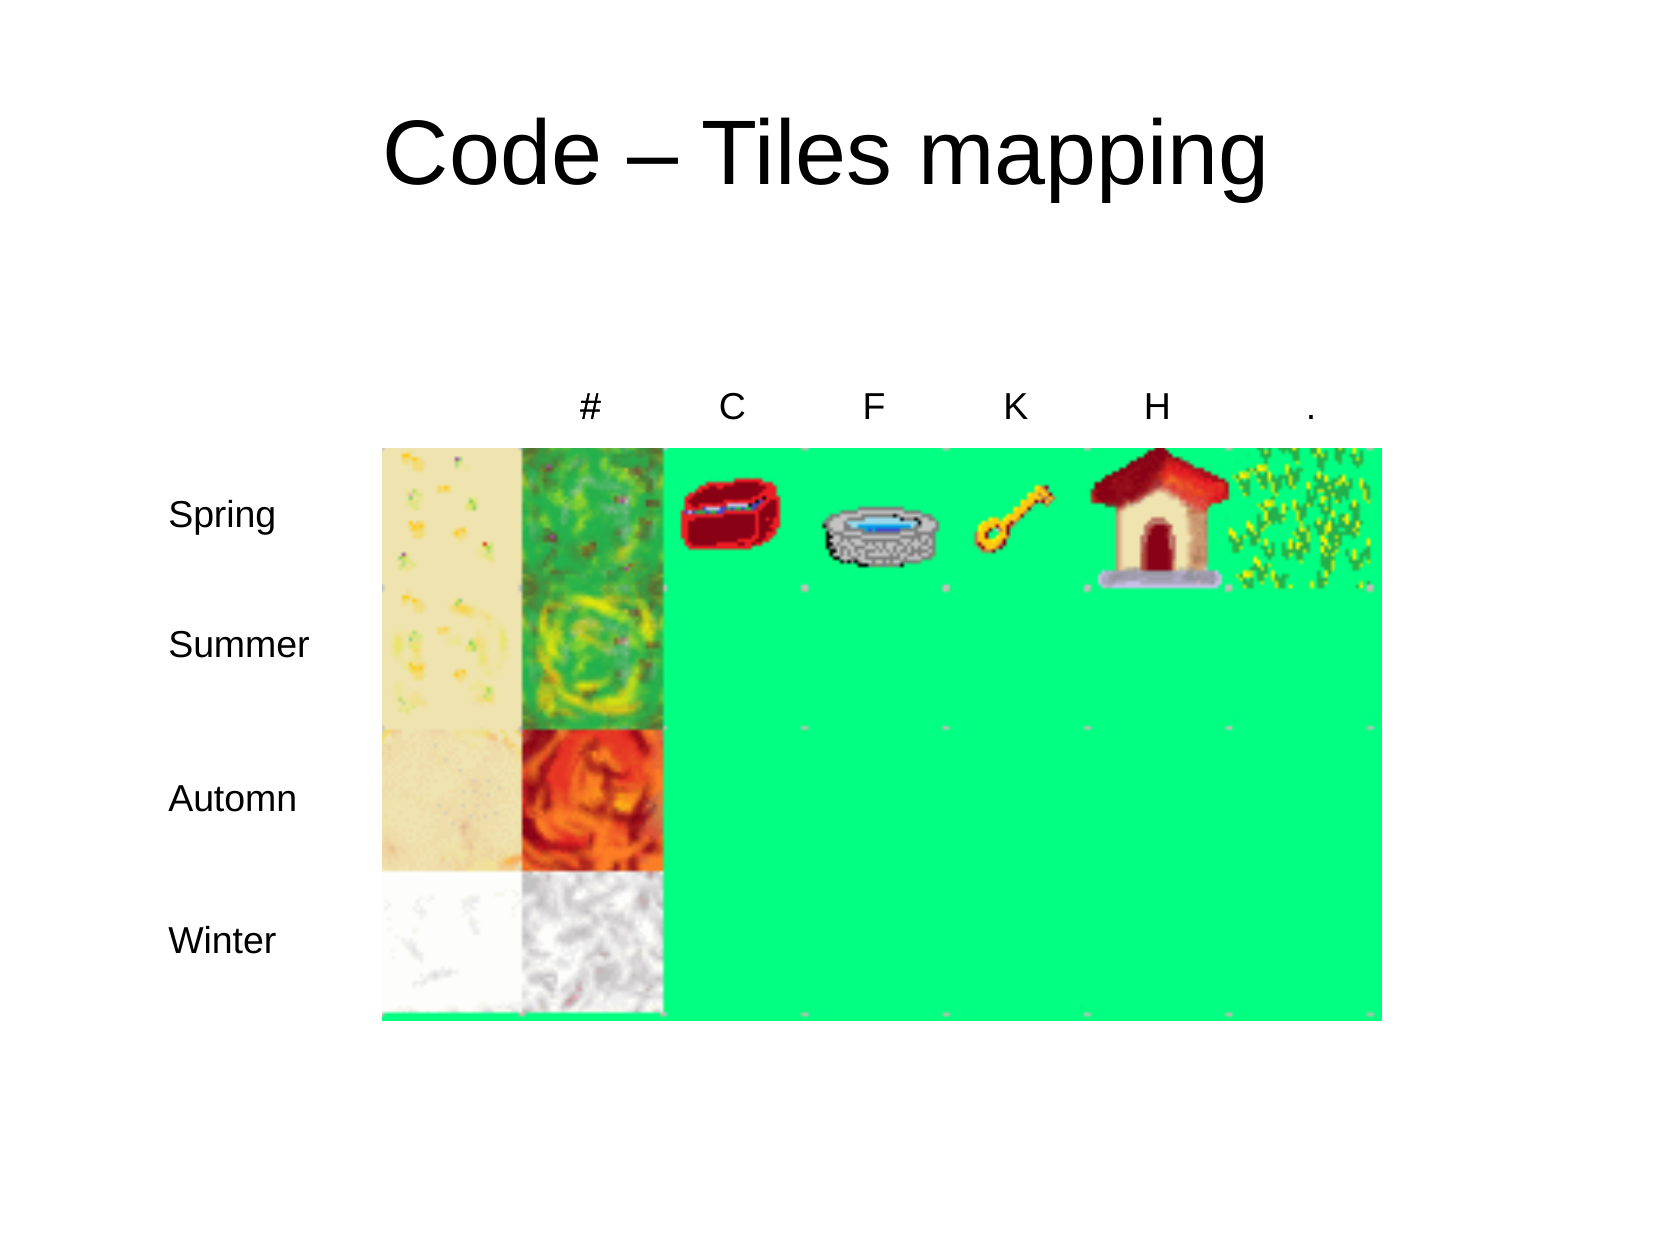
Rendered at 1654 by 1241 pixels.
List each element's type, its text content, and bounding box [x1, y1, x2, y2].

title Code – Tiles mapping [82, 49, 1571, 257]
text_box Spring [153, 486, 367, 544]
text_box K [956, 377, 1075, 435]
text_box # [531, 378, 650, 435]
text_box Winter [153, 911, 367, 969]
text_box H [1098, 377, 1217, 435]
text_box . [1251, 377, 1371, 435]
text_box Summer [153, 616, 367, 674]
text_box C [673, 377, 792, 435]
text_box Automn [153, 769, 367, 827]
picture [382, 448, 1382, 1021]
text_box F [814, 377, 934, 435]
